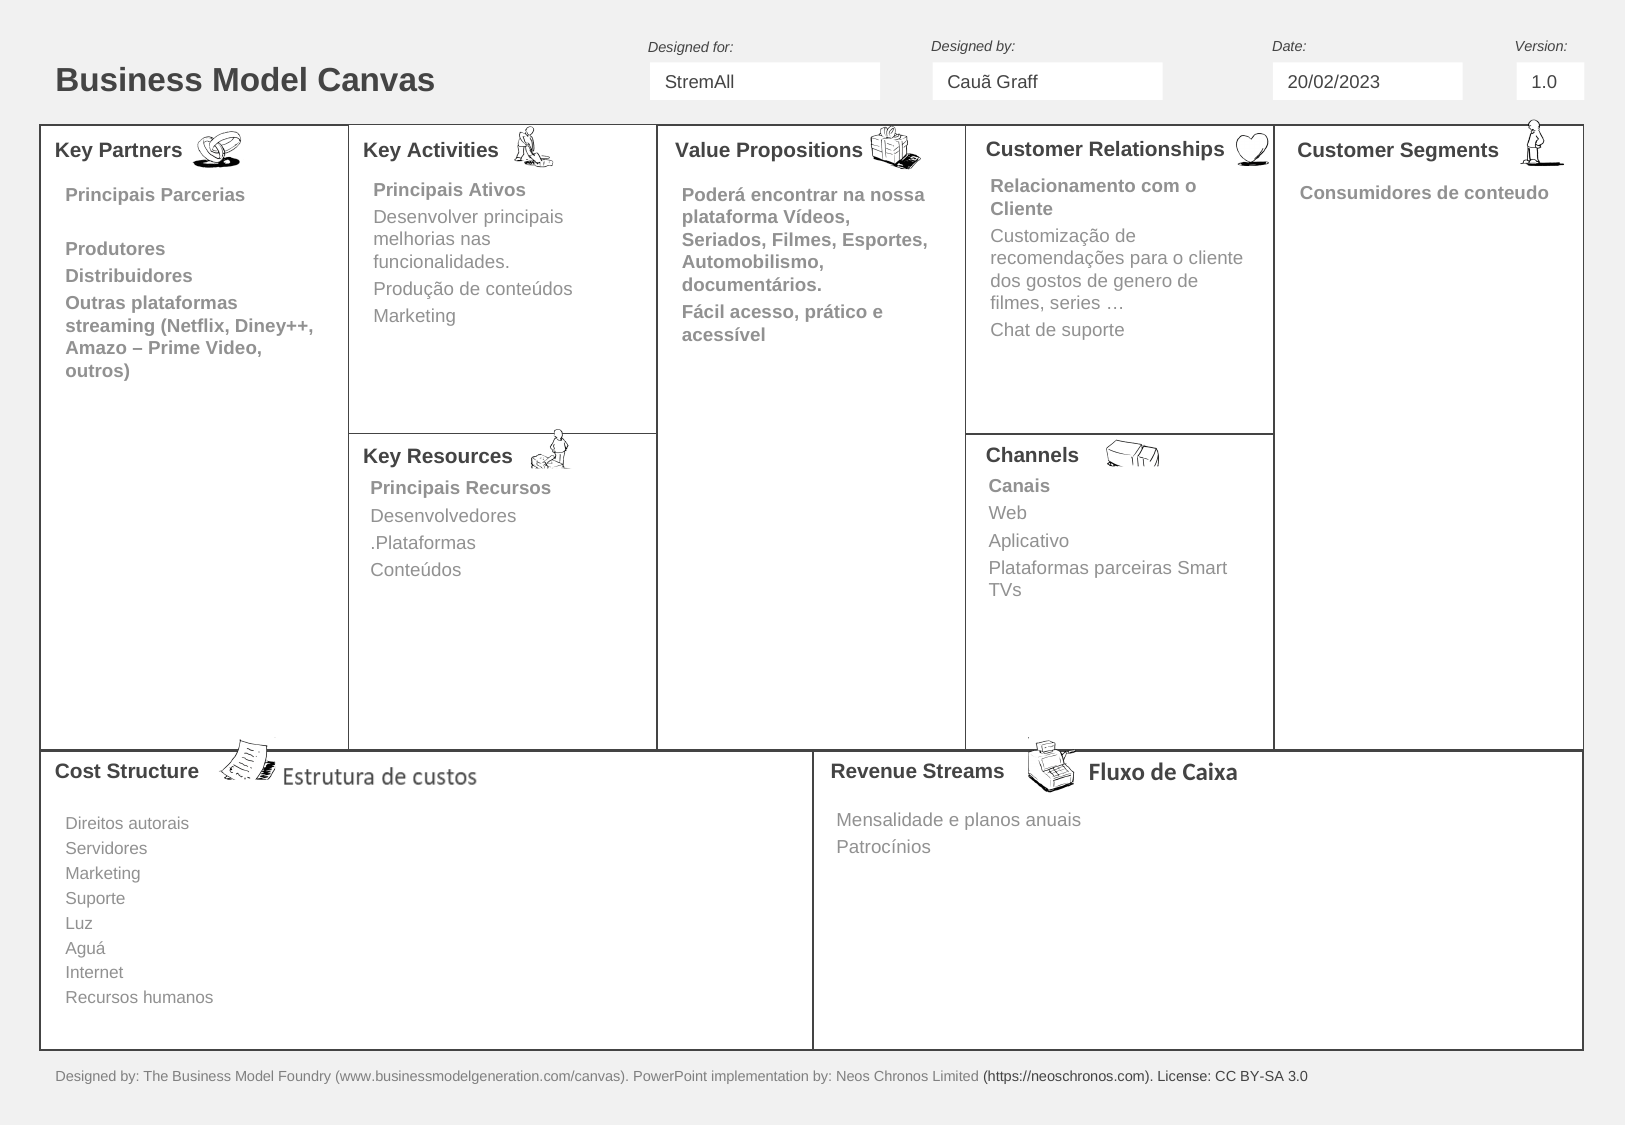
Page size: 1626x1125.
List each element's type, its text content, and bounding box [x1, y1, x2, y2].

picture [1224, 115, 1285, 175]
text_box Designed by: The Business Model Foundry (www.businessmodelgeneration.com/canvas). PowerPoint implementation by: Neos Chronos Limited (https://neoschronos.com). License: CC BY-SA 3.0 [40, 1059, 1585, 1110]
list Direitos autorais Servidores Marketing Suporte Luz Aguá Internet Recursos humanos [50, 779, 799, 1018]
picture [500, 115, 560, 169]
picture [865, 116, 925, 174]
picture [1103, 424, 1163, 466]
picture [1512, 115, 1572, 173]
text_box Fluxo de Caixa [1074, 747, 1626, 793]
list Poderá encontrar na nossa plataforma Vídeos, Seriados, Filmes, Esportes, Automobilismo, documentários. Fácil acesso, prático e acessível [667, 174, 955, 738]
list Consumidores de conteudo [1285, 173, 1574, 738]
picture [215, 737, 1088, 807]
list Cauã Graff [932, 62, 1163, 100]
list 1.0 [1516, 62, 1585, 100]
list StremAll [650, 62, 881, 100]
list Relacionamento com o Cliente Customização de recomendações para o cliente dos gostos de genero de filmes, series … Chat de suporte [975, 166, 1264, 418]
list 20/02/2023 [1272, 62, 1463, 100]
list Principais Recursos Desenvolvedores .Plataformas Conteúdos [355, 468, 644, 720]
list Principais Parcerias Produtores Distribuidores Outras plataformas streaming (Netflix, Diney++, Amazo – Prime Video, outros) [50, 174, 339, 738]
list Canais Web Aplicativo Plataformas parceiras Smart TVs [973, 466, 1273, 718]
picture [187, 115, 247, 174]
list Mensalidade e planos anuais Patrocínios [821, 799, 1566, 1038]
picture [525, 425, 585, 468]
list Principais Ativos Desenvolver principais melhorias nas funcionalidades. Produção de conteúdos Marketing [358, 169, 647, 421]
